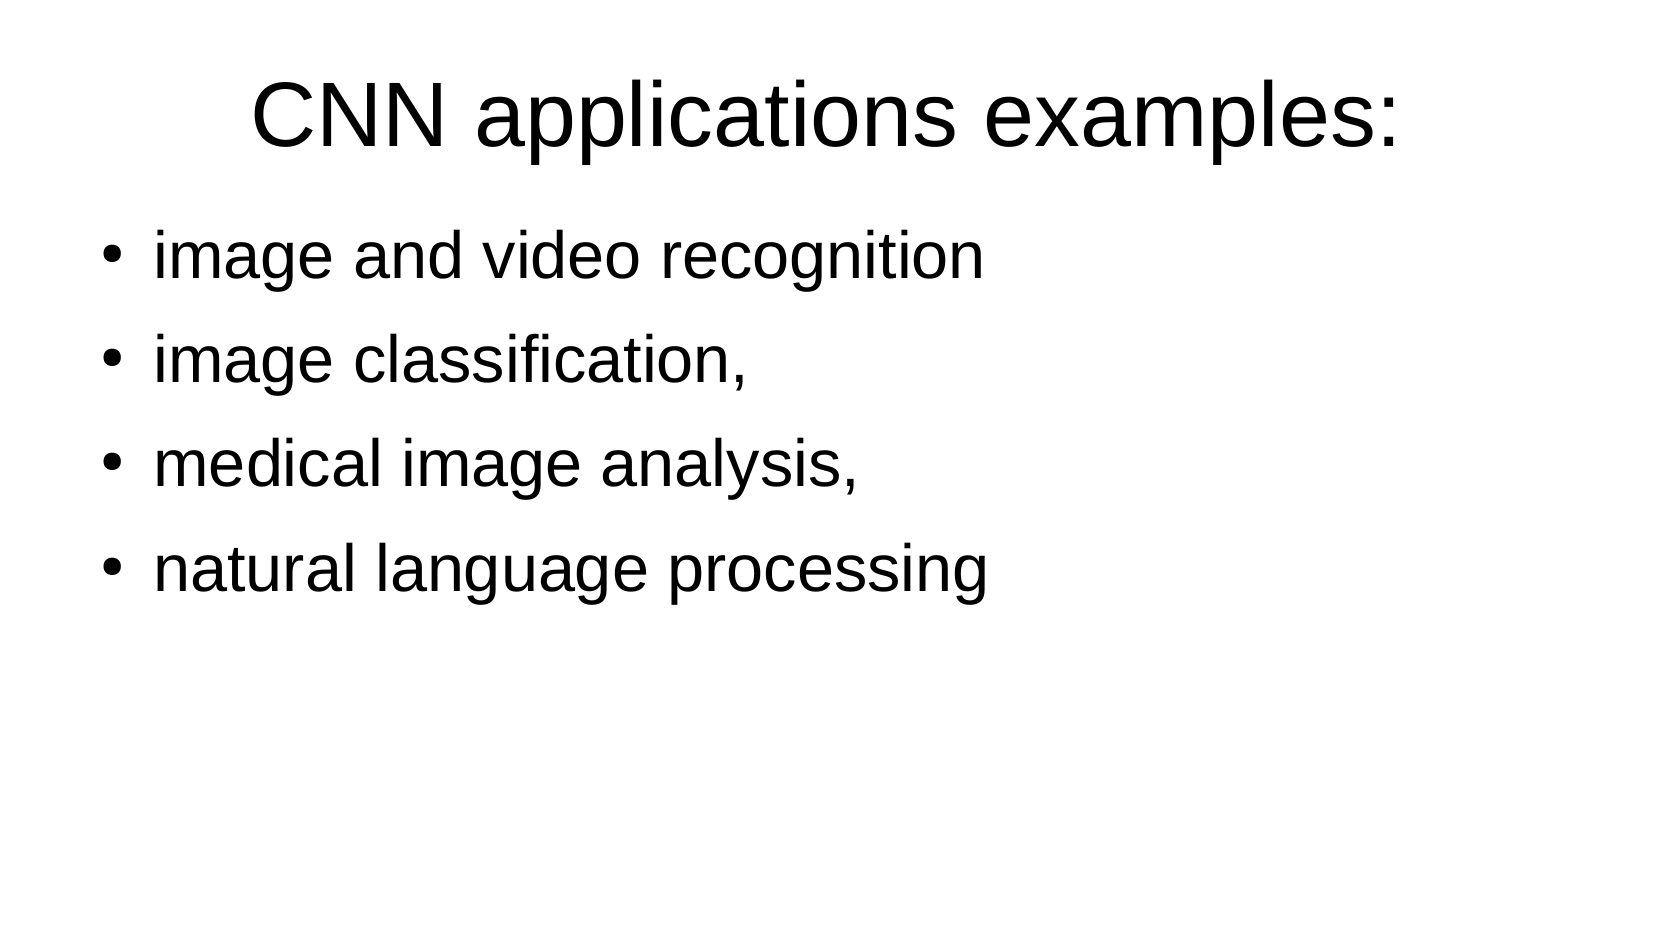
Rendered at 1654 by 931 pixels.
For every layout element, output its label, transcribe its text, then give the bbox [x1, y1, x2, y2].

list image and video recognition image classification, medical image analysis, natural language processing [82, 217, 1571, 758]
title CNN applications examples: [82, 37, 1571, 193]
